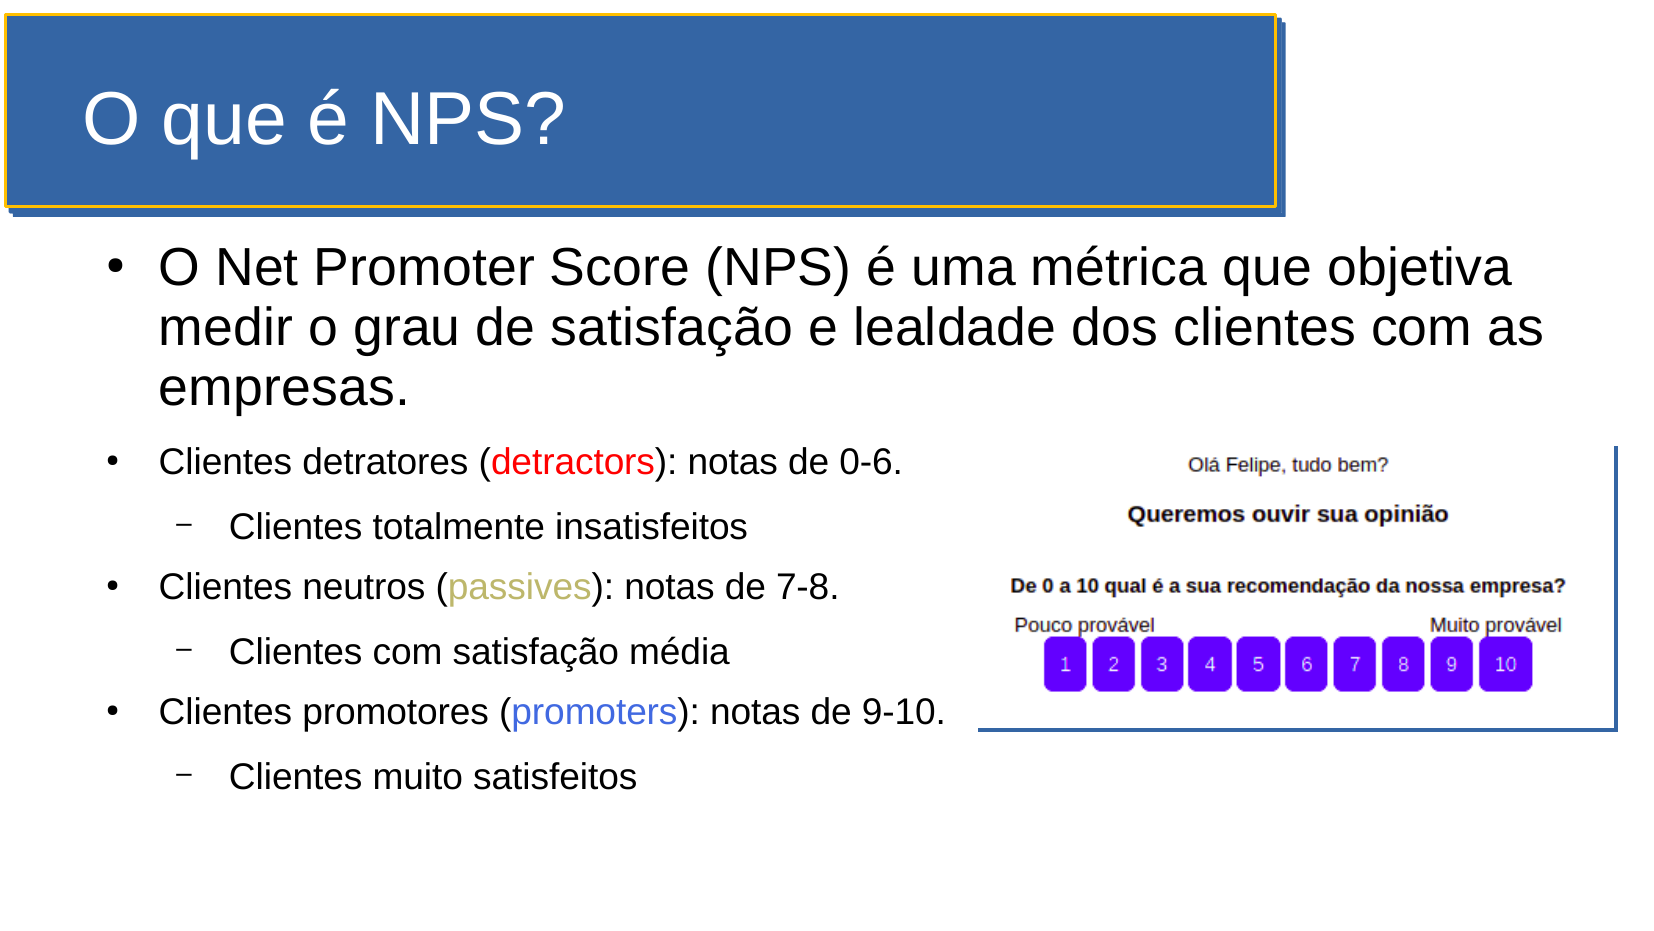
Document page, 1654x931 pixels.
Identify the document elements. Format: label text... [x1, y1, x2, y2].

list O Net Promoter Score (NPS) é uma métrica que objetiva medir o grau de satisfação e lealdade dos clientes com as empresas. Clientes detratores (detractors): notas de 0-6. Clientes totalmente insatisfeitos Clientes neutros (passives): notas de 7-8. Clientes com satisfação média Clientes promotores (promoters): notas de 9-10. Clientes muito satisfeitos [88, 236, 1565, 798]
picture [974, 442, 1614, 728]
title O que é NPS? [82, 44, 1235, 192]
